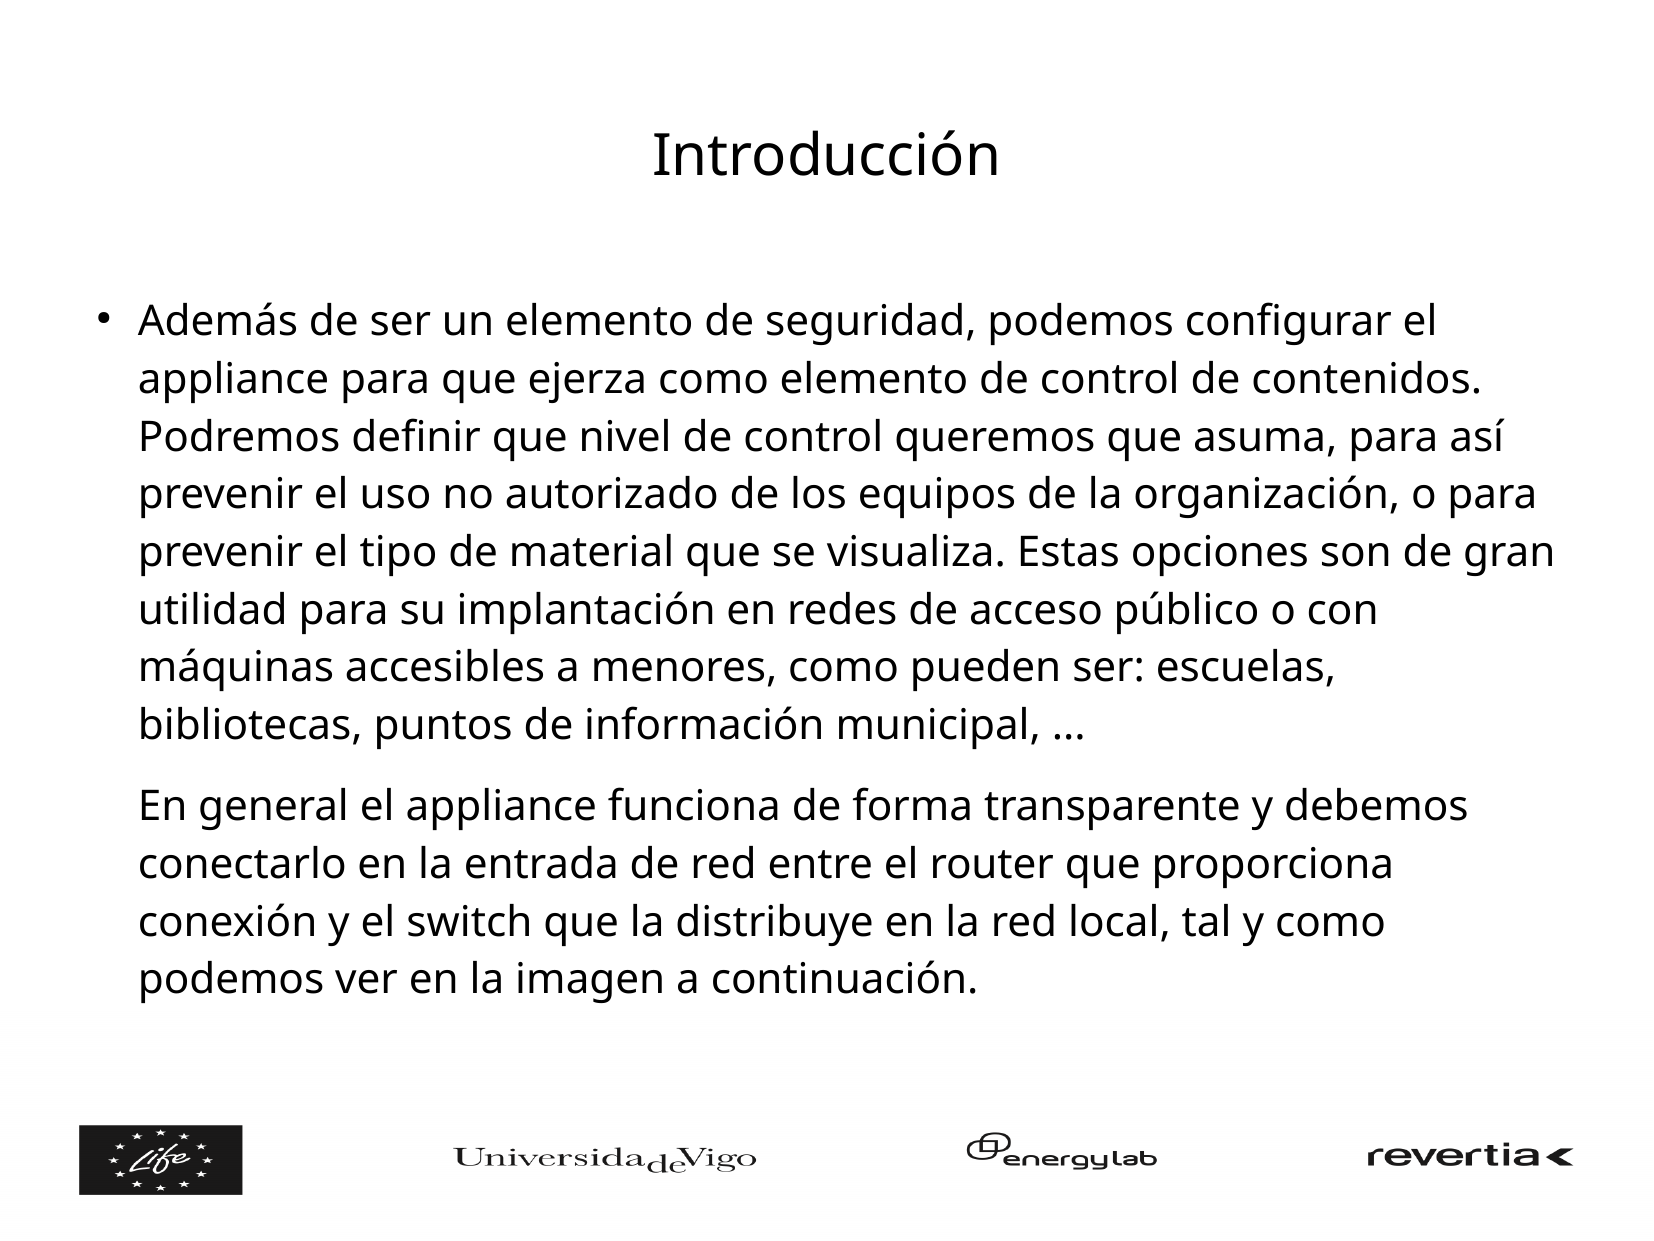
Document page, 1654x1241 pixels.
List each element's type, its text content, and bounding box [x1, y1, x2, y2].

list Además de ser un elemento de seguridad, podemos configurar el appliance para que ejerza como elemento de control de contenidos. Podremos definir que nivel de control queremos que asuma, para así prevenir el uso no autorizado de los equipos de la organización, o para prevenir el tipo de material que se visualiza. Estas opciones son de gran utilidad para su implantación en redes de acceso público o con máquinas accesibles a menores, como pueden ser: escuelas, bibliotecas, puntos de información municipal, ... En general el appliance funciona de forma transparente y debemos conectarlo en la entrada de red entre el router que proporciona conexión y el switch que la distribuye en la red local, tal y como podemos ver en la imagen a continuación. [82, 290, 1571, 1010]
picture [0, 1009, 1654, 1241]
title Introducción [82, 49, 1571, 257]
